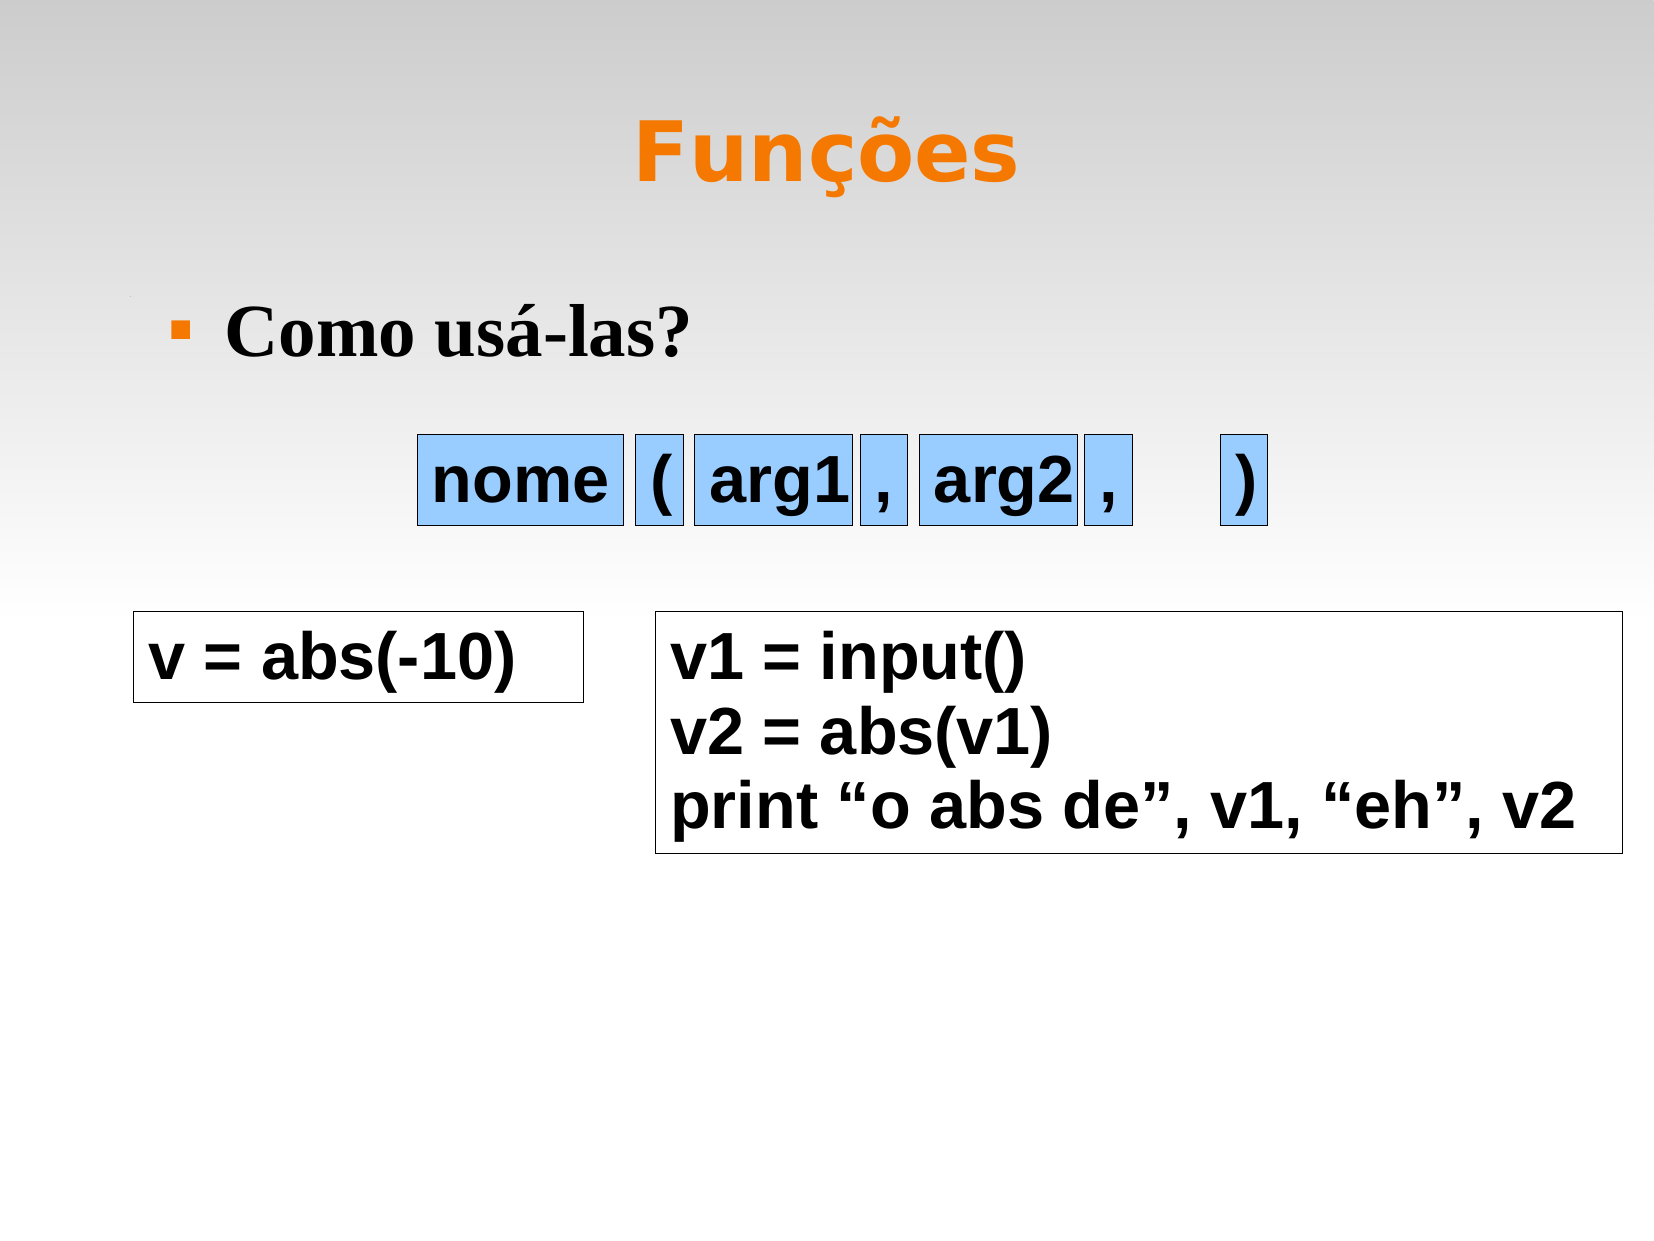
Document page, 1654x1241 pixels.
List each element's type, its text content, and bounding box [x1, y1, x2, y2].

text_box v = abs(-10) [133, 611, 584, 703]
text_box , [860, 434, 908, 526]
text_box v1 = input() v2 = abs(v1) print “o abs de”, v1, “eh”, v2 [655, 611, 1623, 854]
list Como usá-las? [82, 290, 1571, 1109]
text_box ( [635, 434, 684, 526]
text_box arg2 [919, 434, 1078, 526]
text_box nome [417, 434, 624, 526]
text_box , [1084, 434, 1133, 526]
text_box ) [1220, 434, 1268, 526]
title Funções [82, 49, 1571, 257]
text_box arg1 [694, 434, 853, 526]
